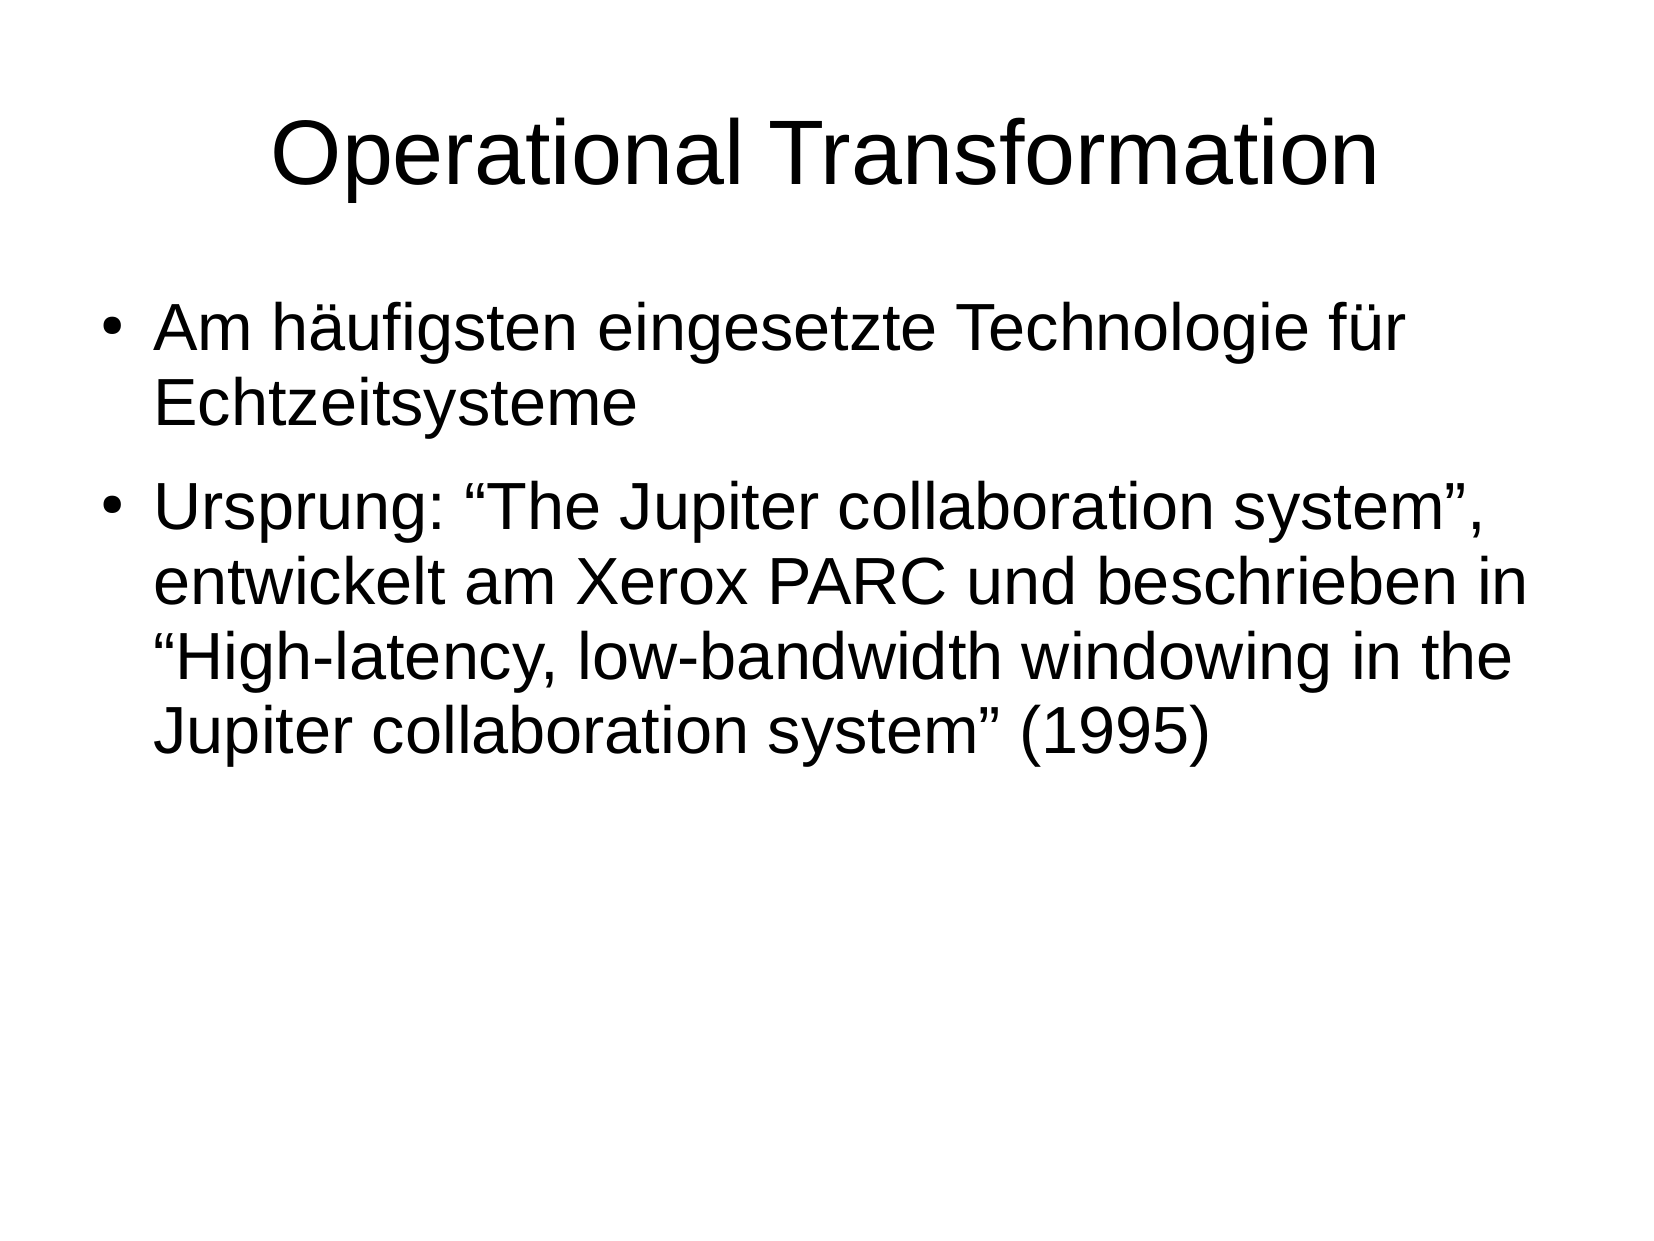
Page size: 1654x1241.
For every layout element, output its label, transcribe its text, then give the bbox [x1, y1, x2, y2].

title Operational Transformation [82, 49, 1571, 257]
list Am häufigsten eingesetzte Technologie für Echtzeitsysteme Ursprung: “The Jupiter collaboration system”, entwickelt am Xerox PARC und beschrieben in “High-latency, low-bandwidth windowing in the Jupiter collaboration system” (1995) [82, 290, 1538, 1010]
